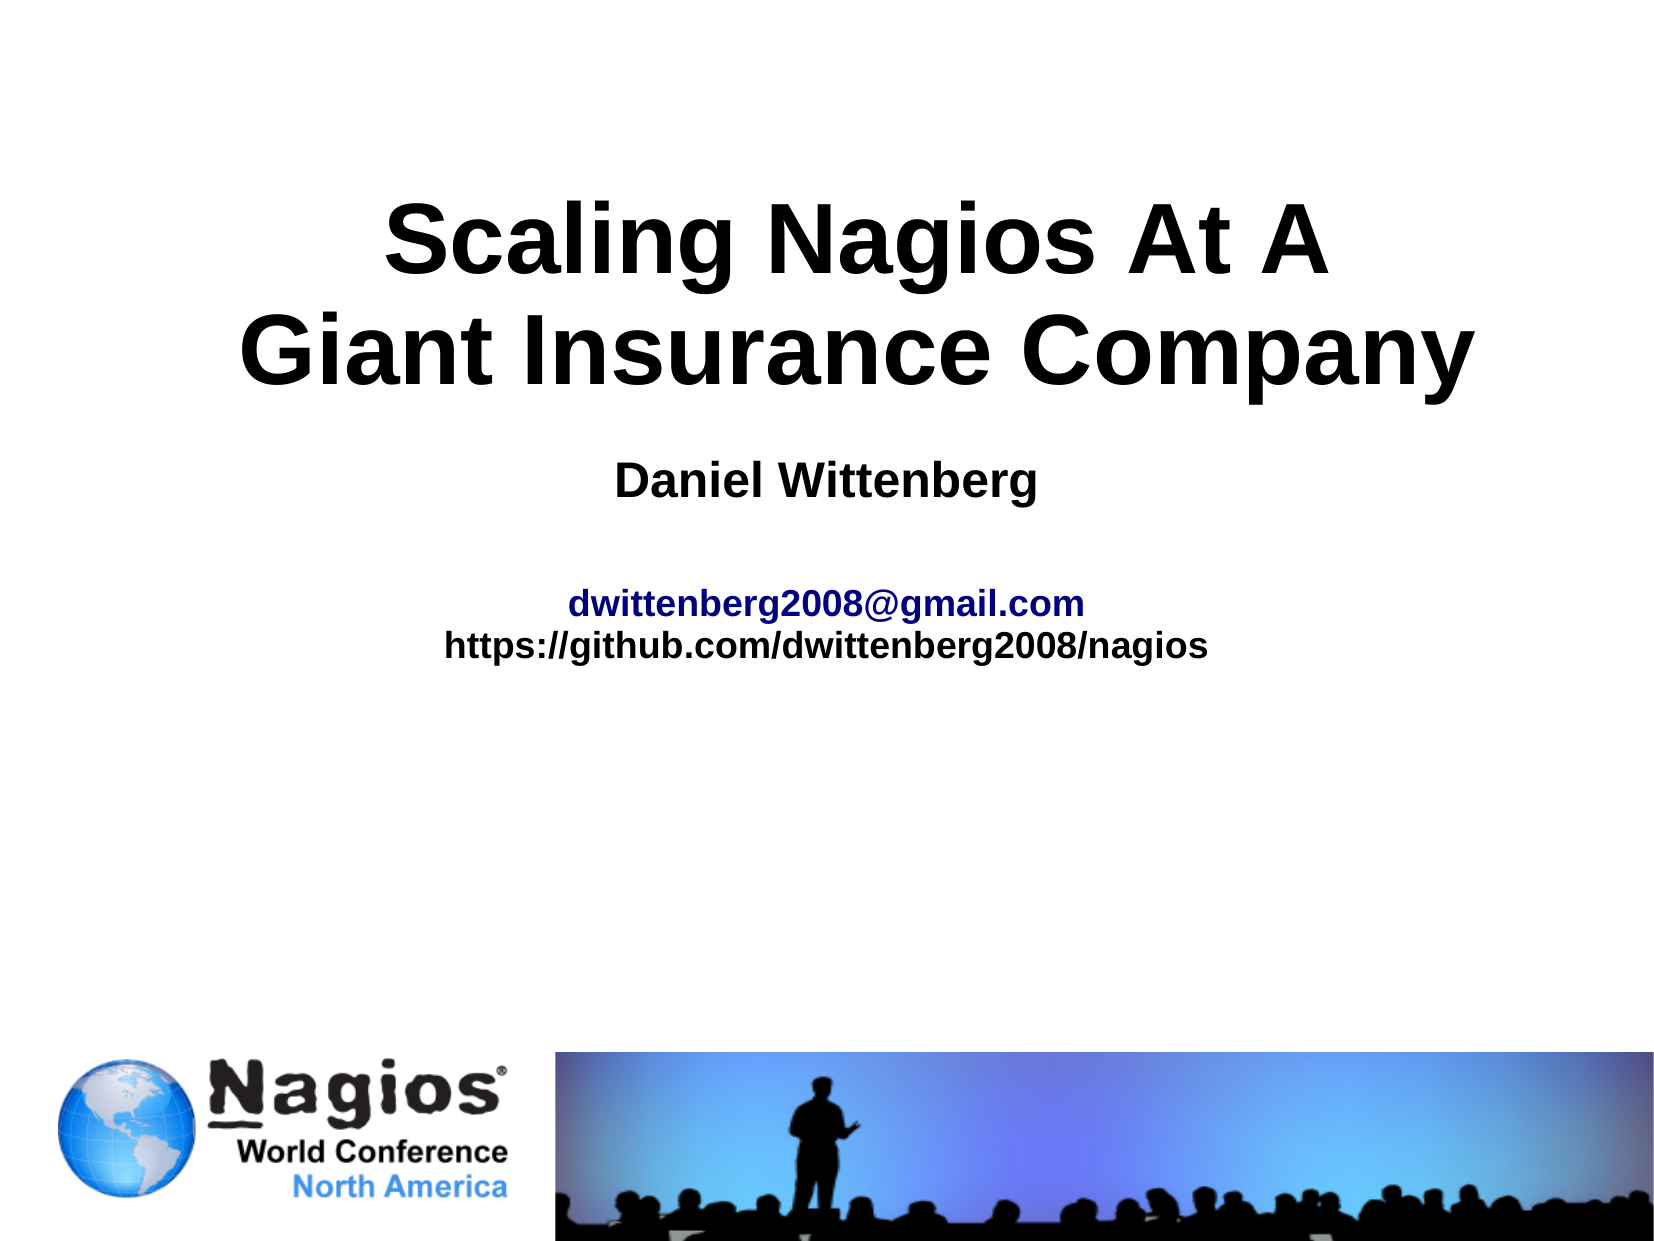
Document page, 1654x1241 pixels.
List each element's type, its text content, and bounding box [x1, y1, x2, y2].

picture [555, 1052, 1654, 1241]
picture [58, 1058, 509, 1228]
text_box dwittenberg2008@gmail.com https://github.com/dwittenberg2008/nagios [0, 574, 1654, 674]
text_box Daniel Wittenberg [0, 444, 1654, 516]
text_box Scaling Nagios At A Giant Insurance Company [224, 175, 1493, 414]
